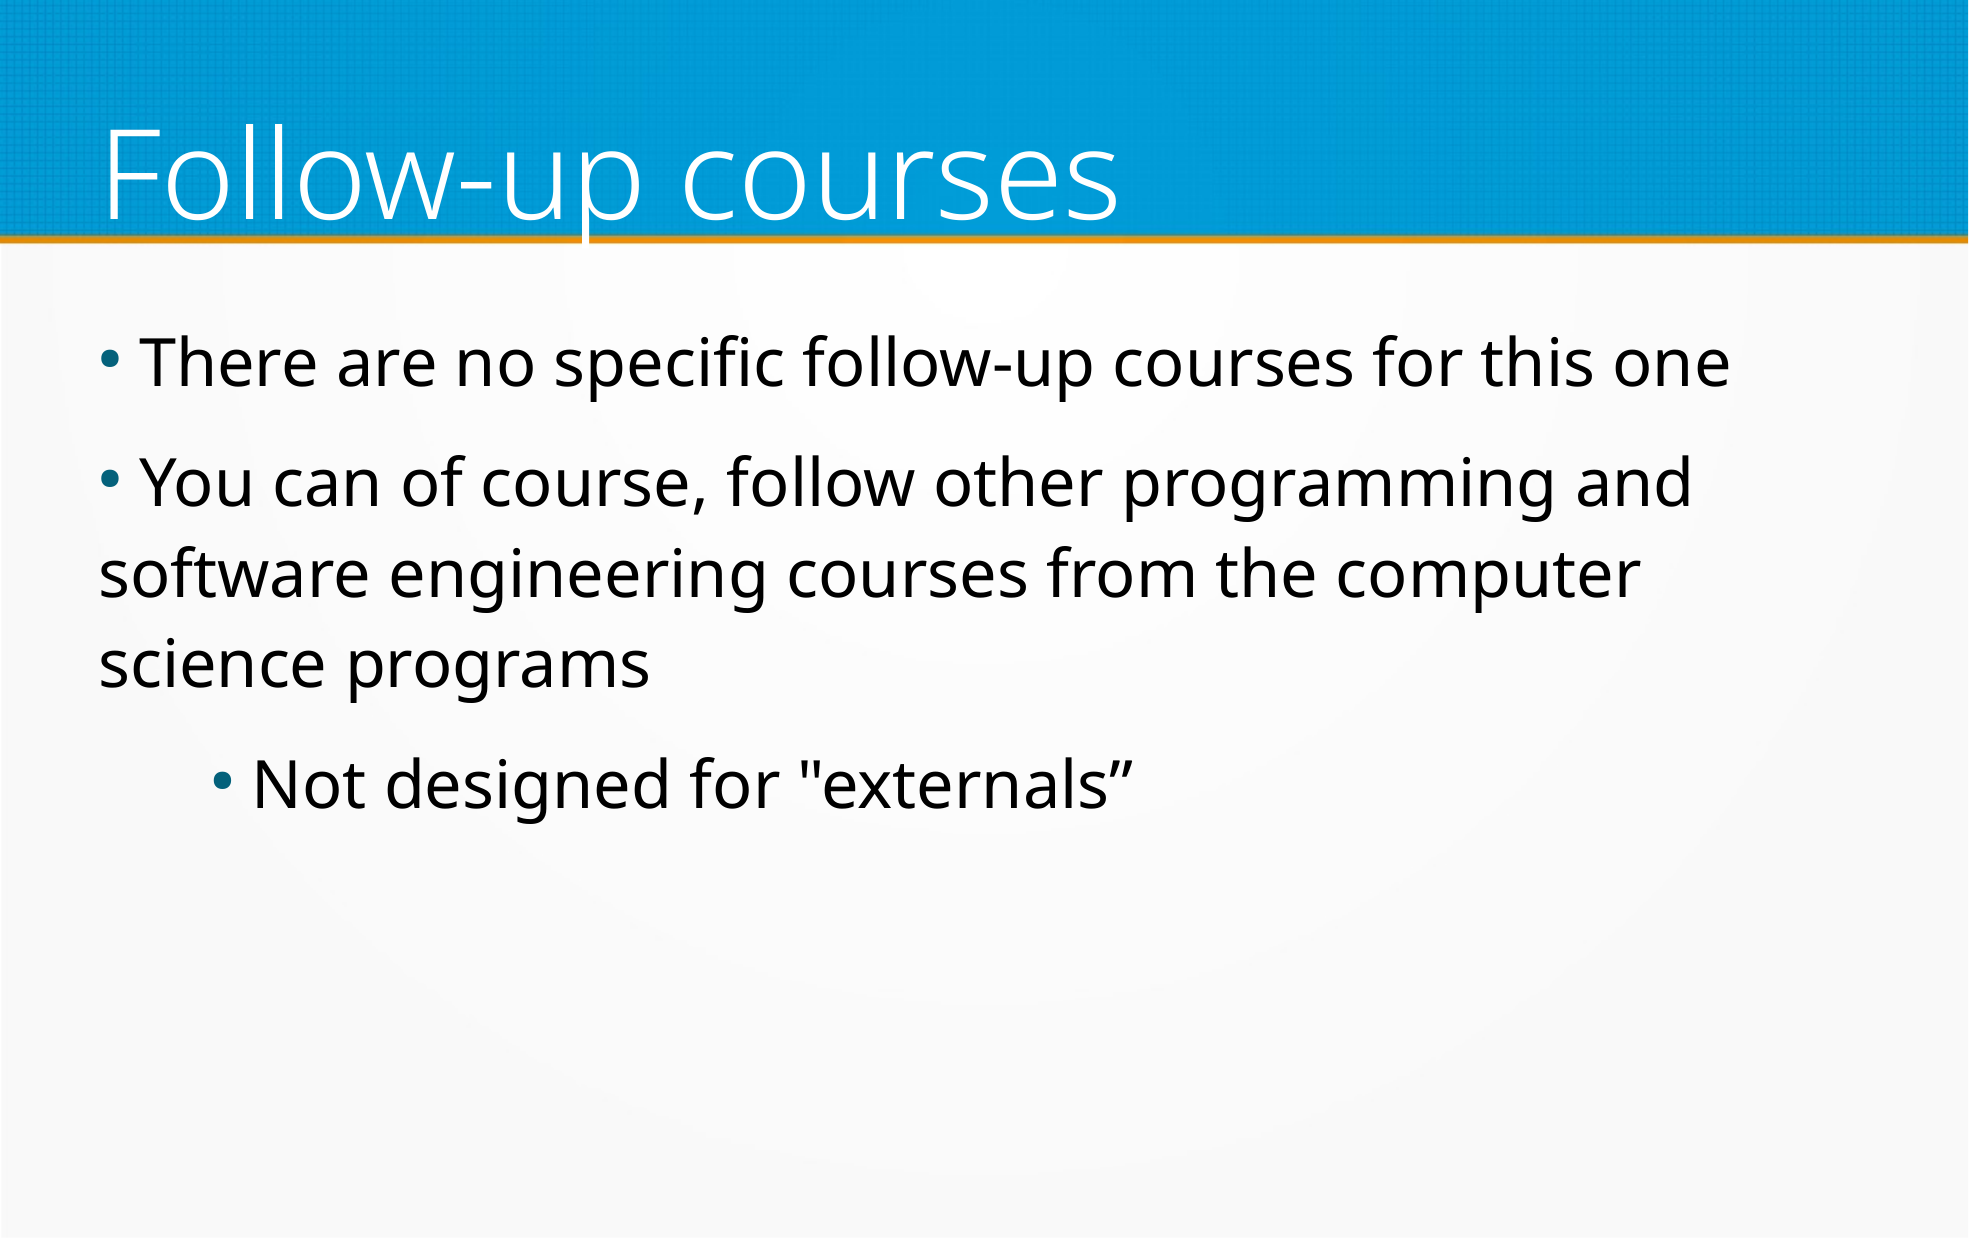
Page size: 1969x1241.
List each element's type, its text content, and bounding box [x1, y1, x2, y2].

title Follow-up courses [98, 49, 1870, 257]
picture [0, 233, 1969, 1241]
list There are no specific follow-up courses for this one You can of course, follow other programming and software engineering courses from the computer science programs Not designed for "externals” [98, 315, 1860, 1156]
